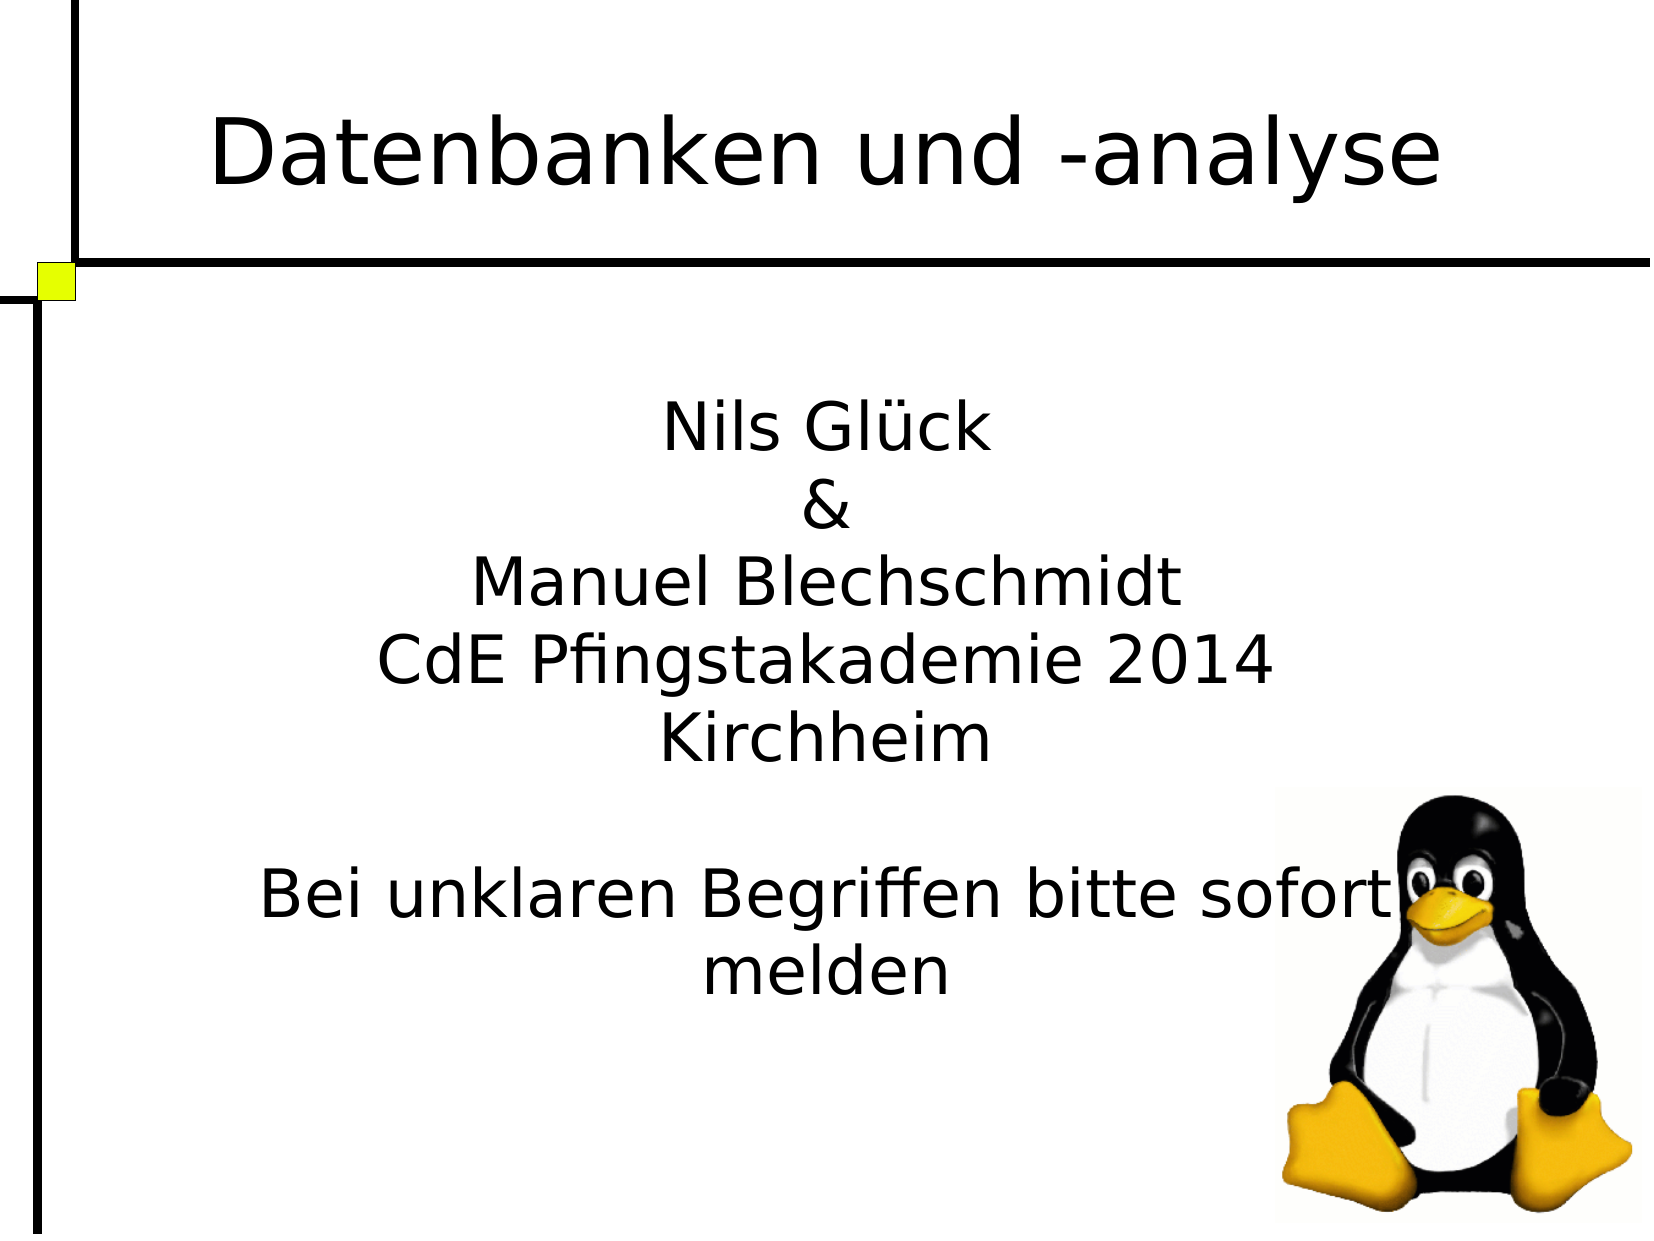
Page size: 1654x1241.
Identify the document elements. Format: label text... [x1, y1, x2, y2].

title Datenbanken und -analyse [82, 49, 1571, 257]
subtitle Nils Glück & Manuel Blechschmidt CdE Pfingstakademie 2014 Kirchheim Bei unklaren Begriffen bitte sofort melden [82, 290, 1571, 1109]
picture [1275, 787, 1642, 1223]
